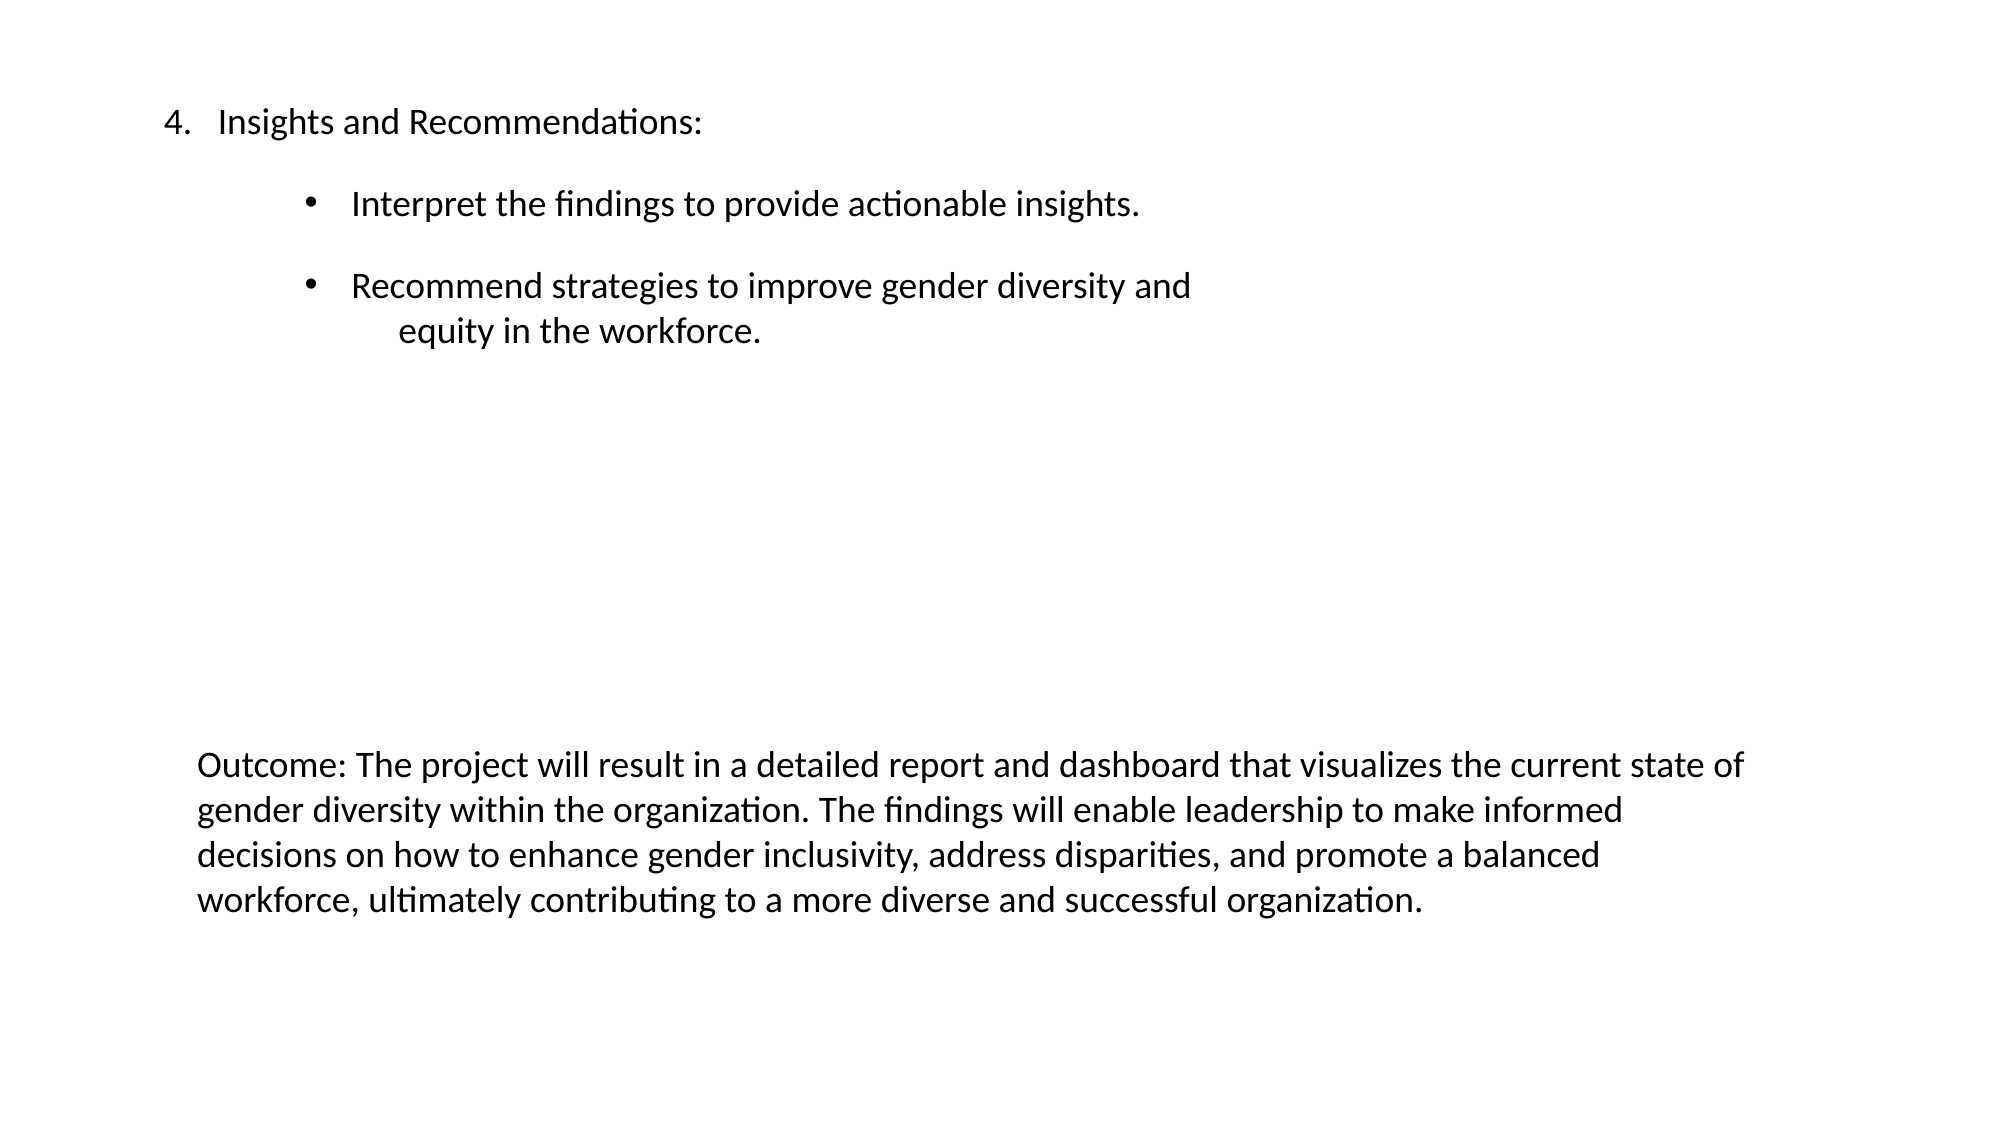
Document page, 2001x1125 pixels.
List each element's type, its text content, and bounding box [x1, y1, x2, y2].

text_box Outcome: The project will result in a detailed report and dashboard that visualizes the current state of gender diversity within the organization. The findings will enable leadership to make informed decisions on how to enhance gender inclusivity, address disparities, and promote a balanced workforce, ultimately contributing to a more diverse and successful organization. [182, 732, 1784, 930]
text_box 4. Insights and Recommendations: [148, 89, 1150, 151]
text_box Interpret the findings to provide actionable insights. [289, 171, 1291, 233]
text_box Recommend strategies to improve gender diversity and equity in the workforce. [289, 253, 1291, 360]
